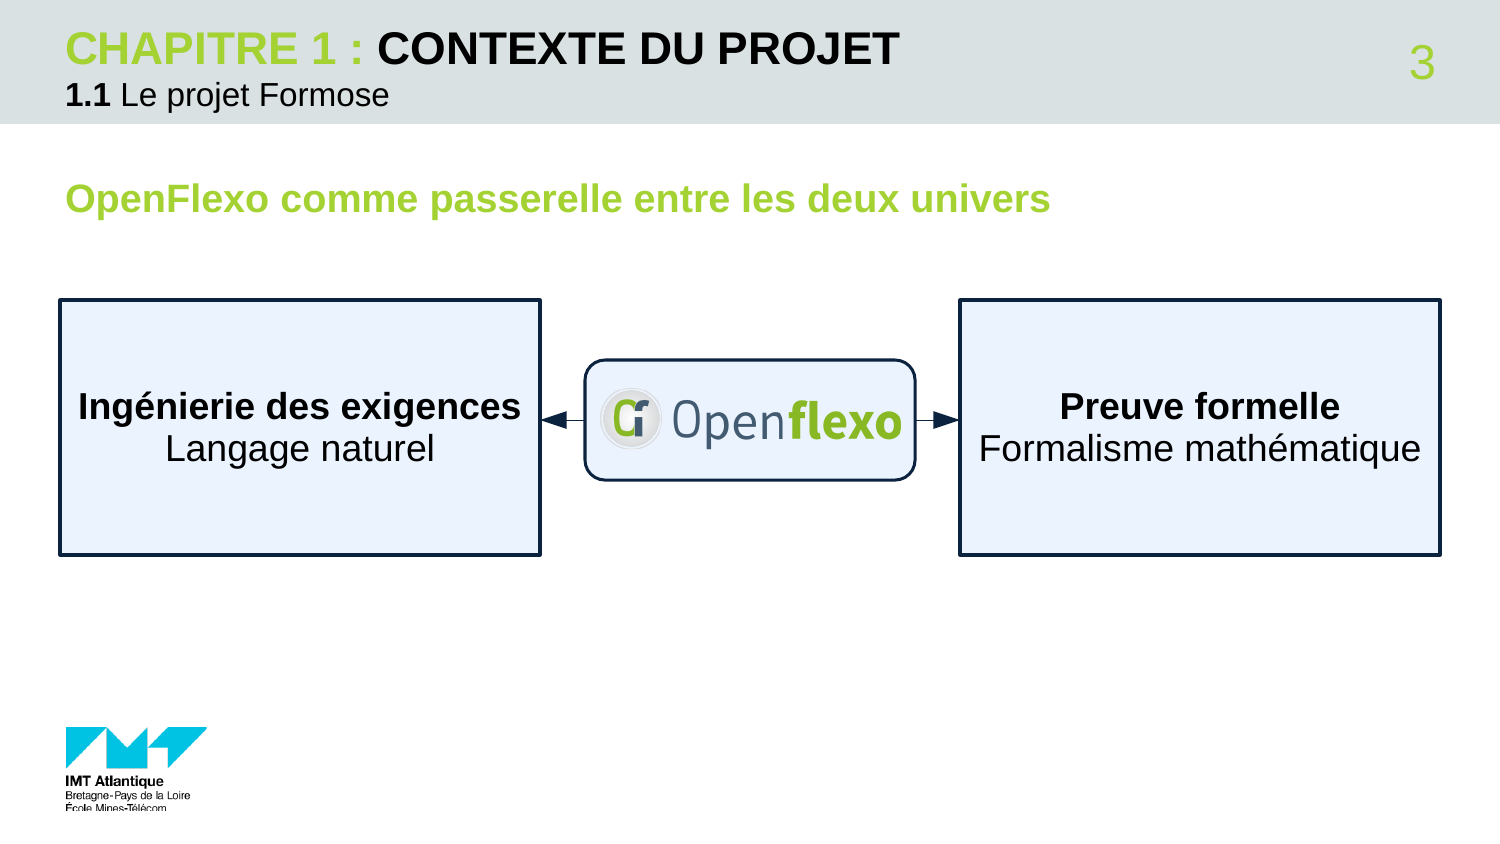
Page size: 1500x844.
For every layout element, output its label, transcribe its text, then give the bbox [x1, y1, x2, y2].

text_box [585, 360, 600, 480]
picture [600, 269, 901, 571]
text_box [901, 360, 916, 480]
text_box Ingénierie des exigences Langage naturel [60, 300, 541, 556]
text_box Preuve formelle Formalisme mathématique [960, 300, 1441, 556]
list OpenFlexo comme passerelle entre les deux univers [64, 173, 1437, 420]
slide_number <number> [1251, 35, 1437, 85]
title CHAPITRE 1 : Contexte du projet [64, 0, 1252, 72]
list OpenFlexo comme passerelle entre les deux univers [64, 421, 1437, 715]
list 1.1 Le projet Formose [64, 72, 1252, 118]
